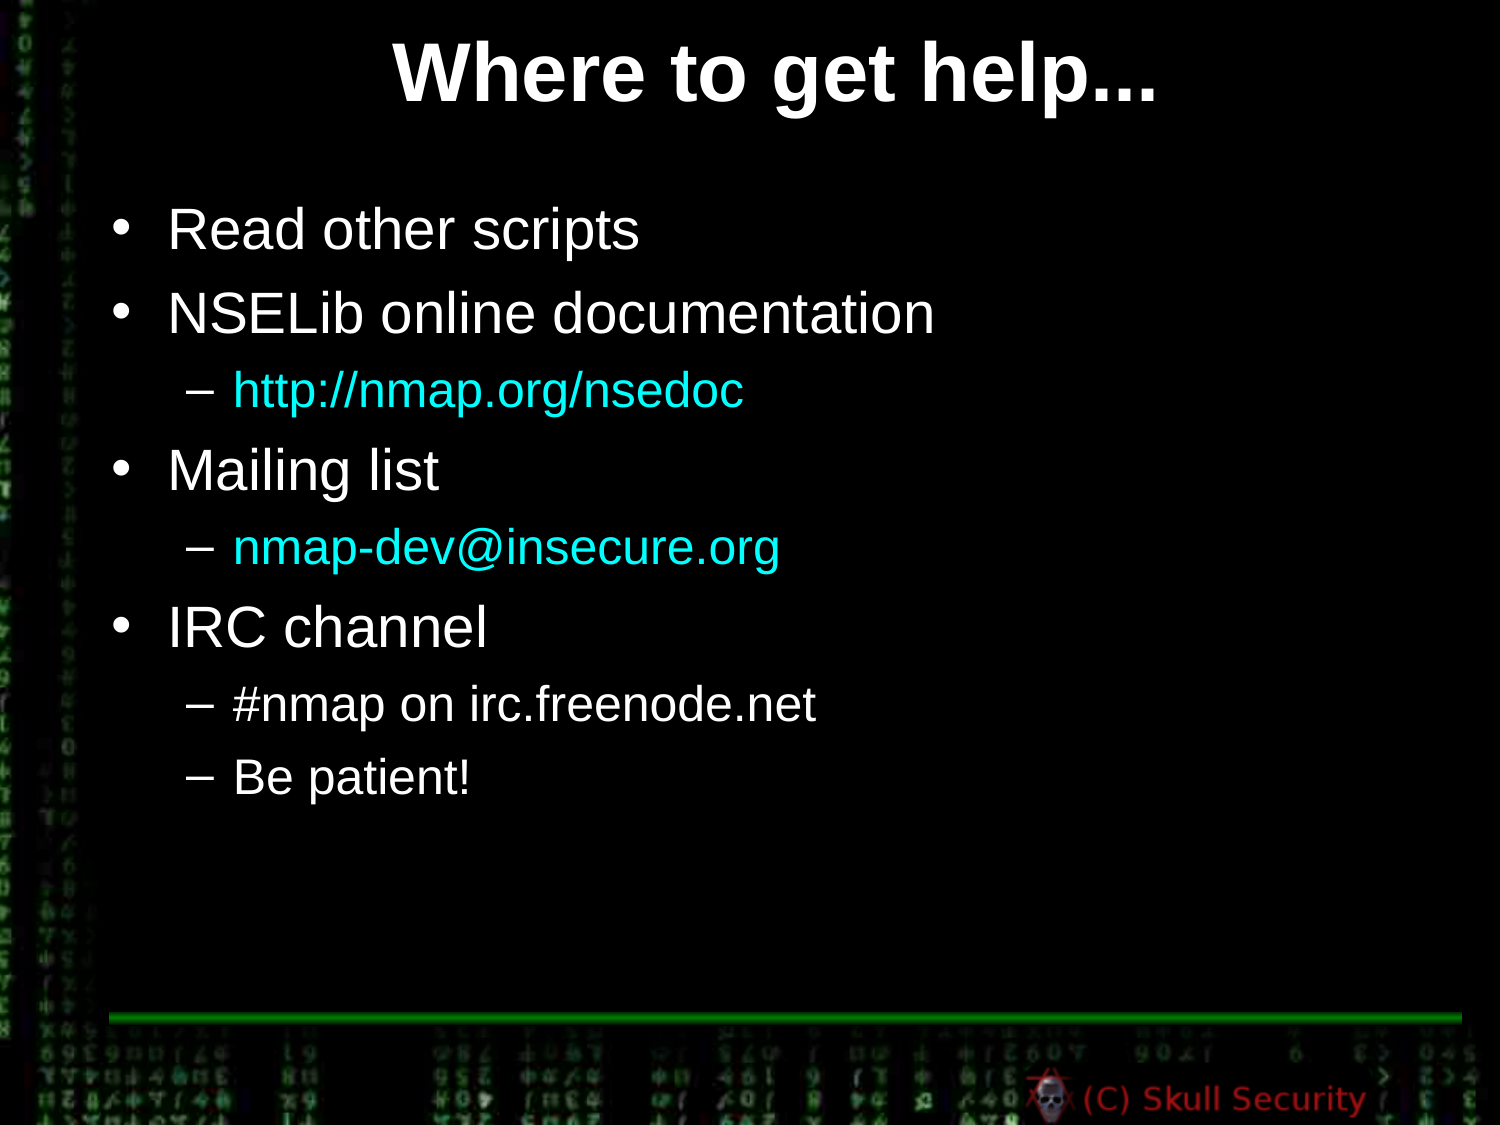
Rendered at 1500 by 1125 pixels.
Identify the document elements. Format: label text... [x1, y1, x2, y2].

picture [0, 0, 1500, 1125]
list Read other scripts NSELib online documentation http://nmap.org/nsedoc Mailing list nmap-dev@insecure.org IRC channel #nmap on irc.freenode.net Be patient! [108, 183, 1459, 997]
title Where to get help... [103, 5, 1450, 131]
